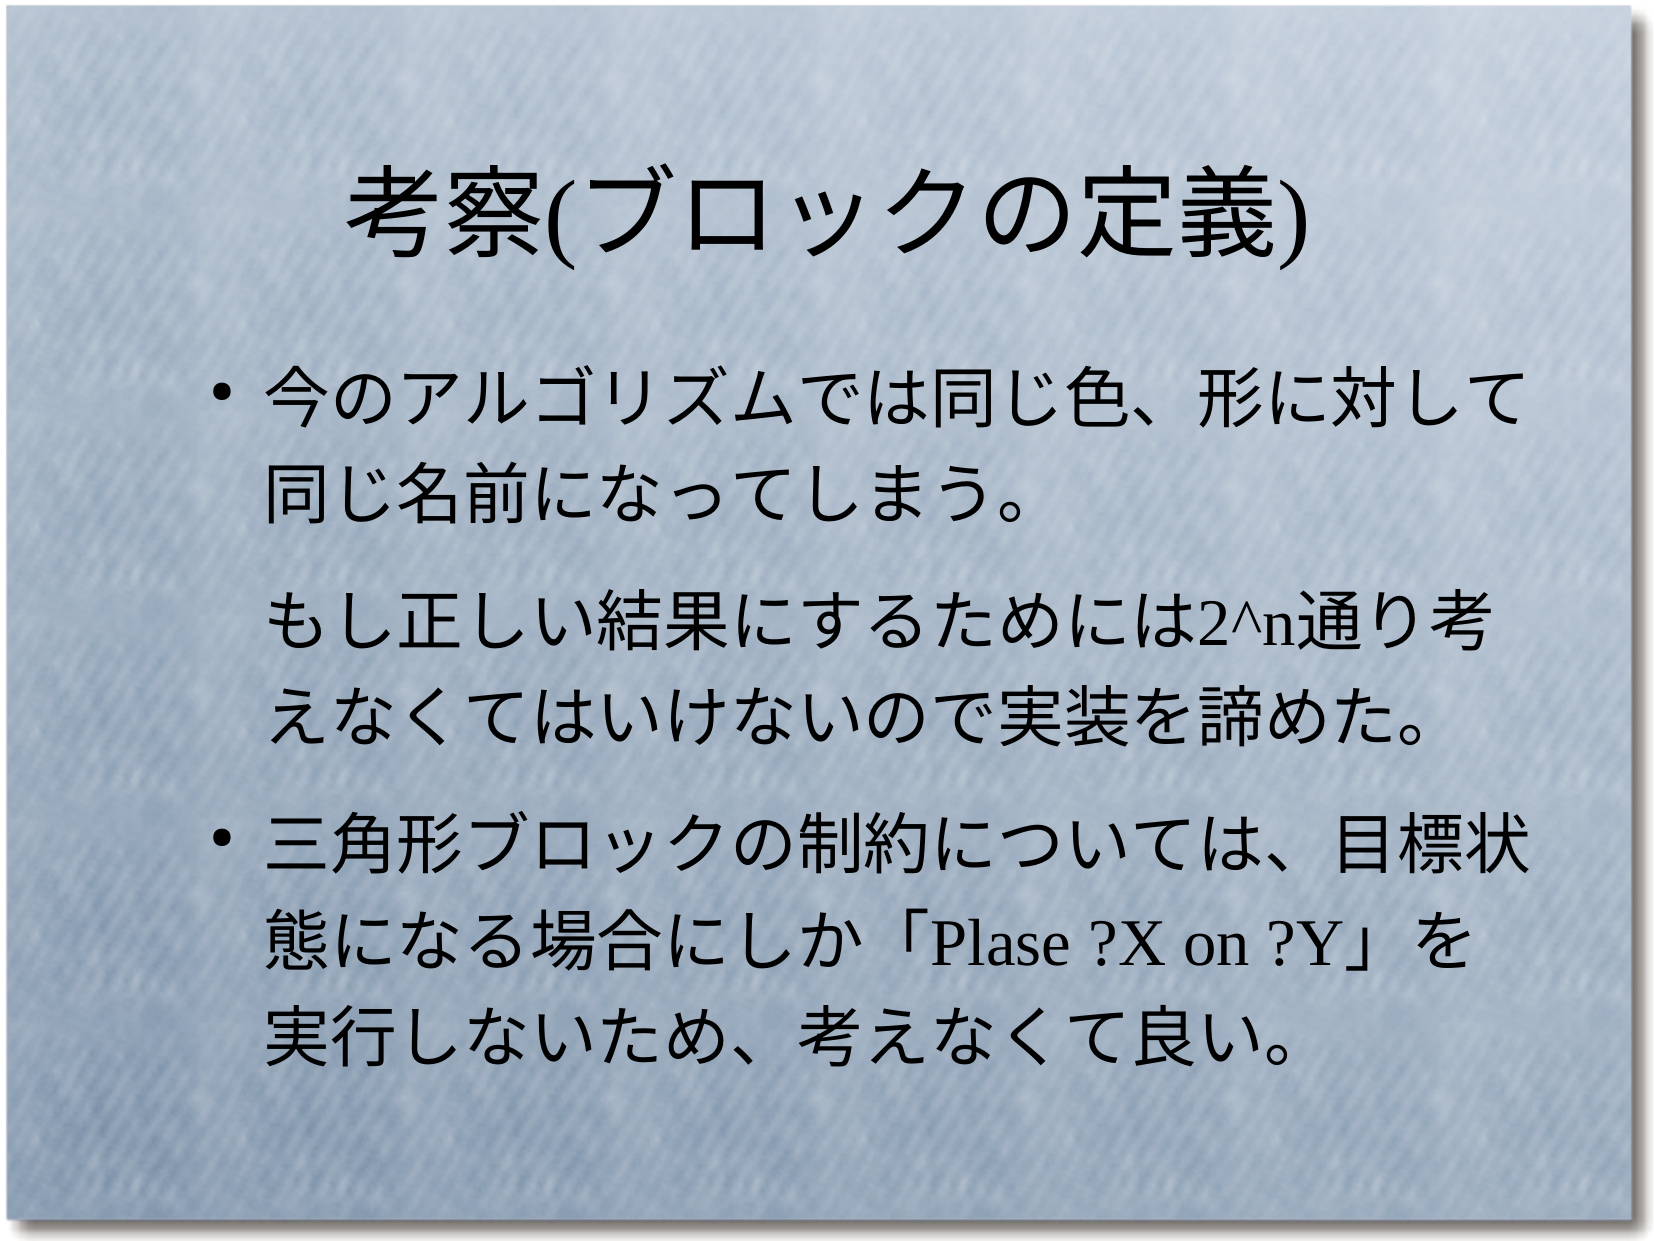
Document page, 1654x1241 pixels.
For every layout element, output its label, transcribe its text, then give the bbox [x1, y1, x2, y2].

list 今のアルゴリズムでは同じ色、形に対して同じ名前になってしまう。 もし正しい結果にするためには2^n通り考えなくてはいけないので実装を諦めた。 三角形ブロックの制約については、目標状態になる場合にしか「Plase ?X on ?Y」を実行しないため、考えなくて良い。 [121, 344, 1534, 1065]
picture [0, 0, 1654, 1241]
title 考察(ブロックの定義) [121, 102, 1534, 310]
